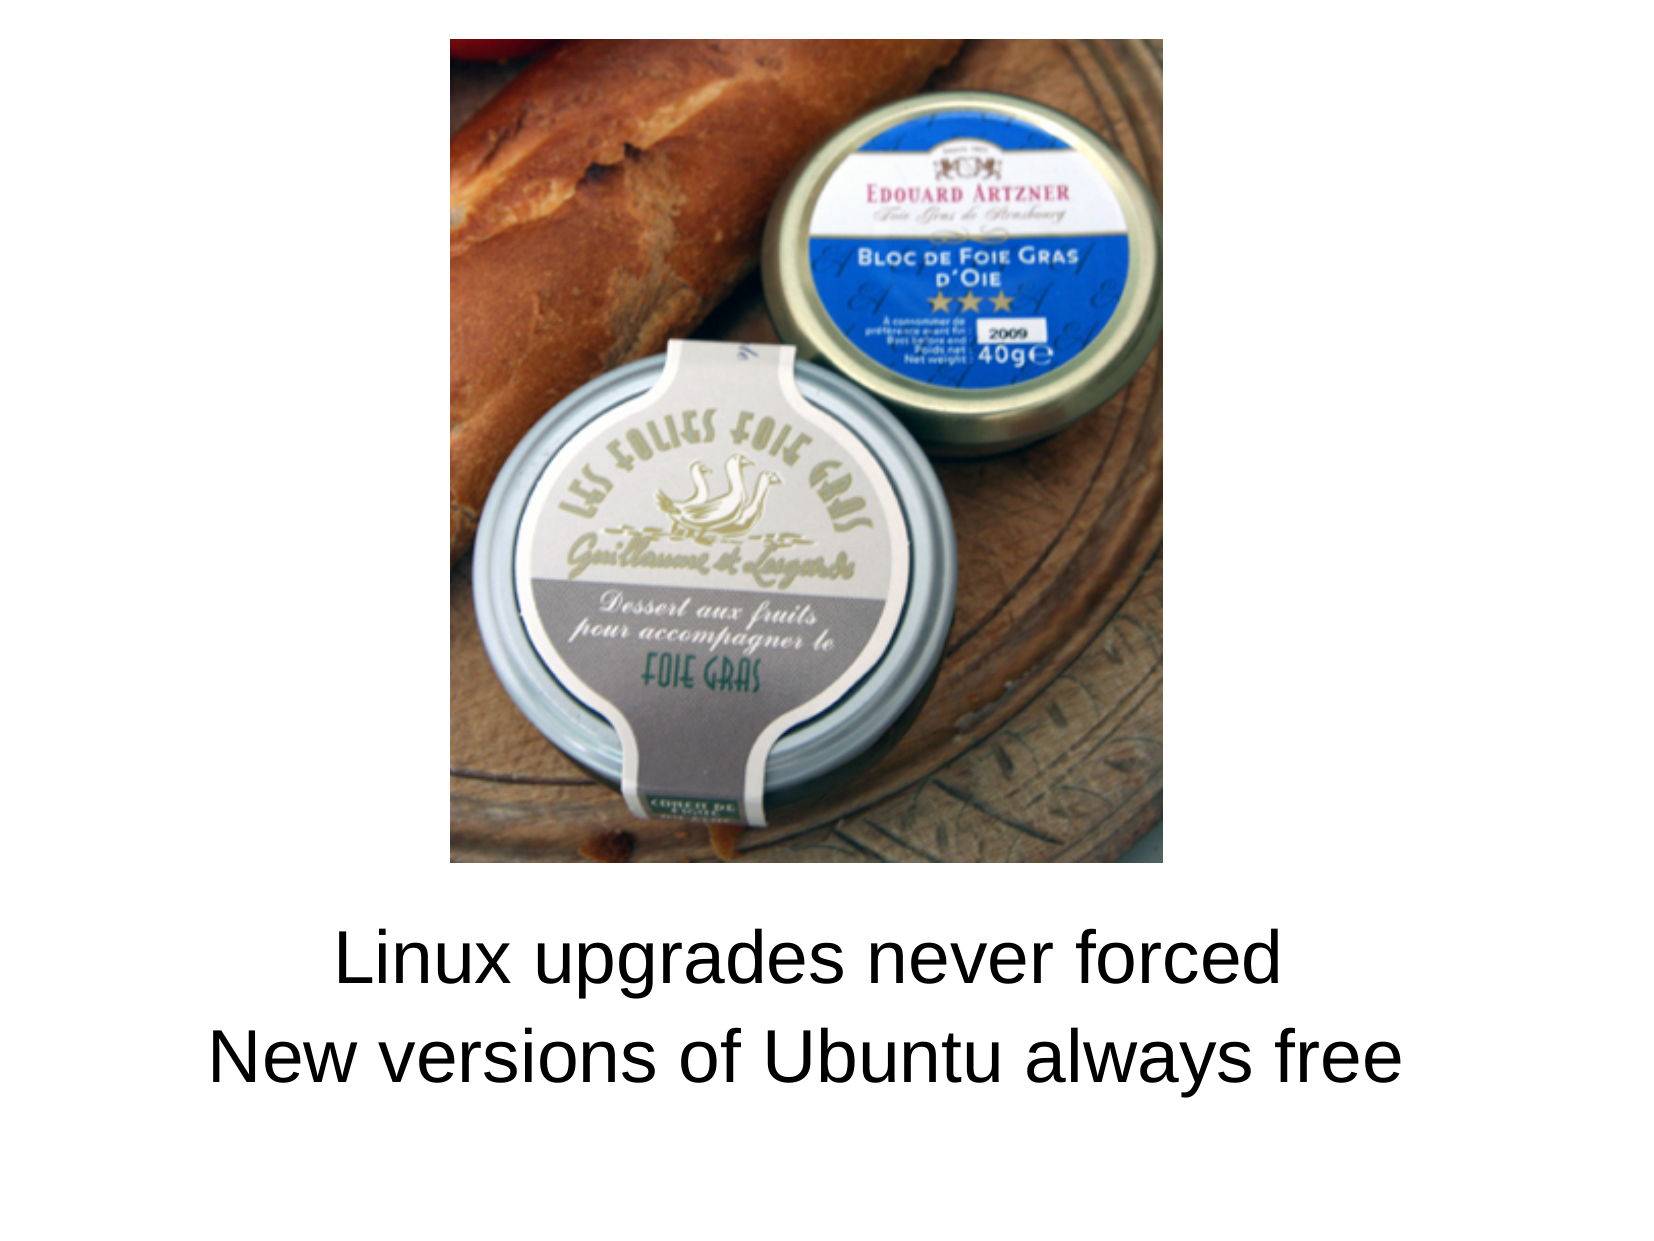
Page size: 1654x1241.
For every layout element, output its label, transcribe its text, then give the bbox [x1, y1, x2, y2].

title Linux upgrades never forced New versions of Ubuntu always free [75, 912, 1564, 1105]
picture [450, 39, 1163, 863]
